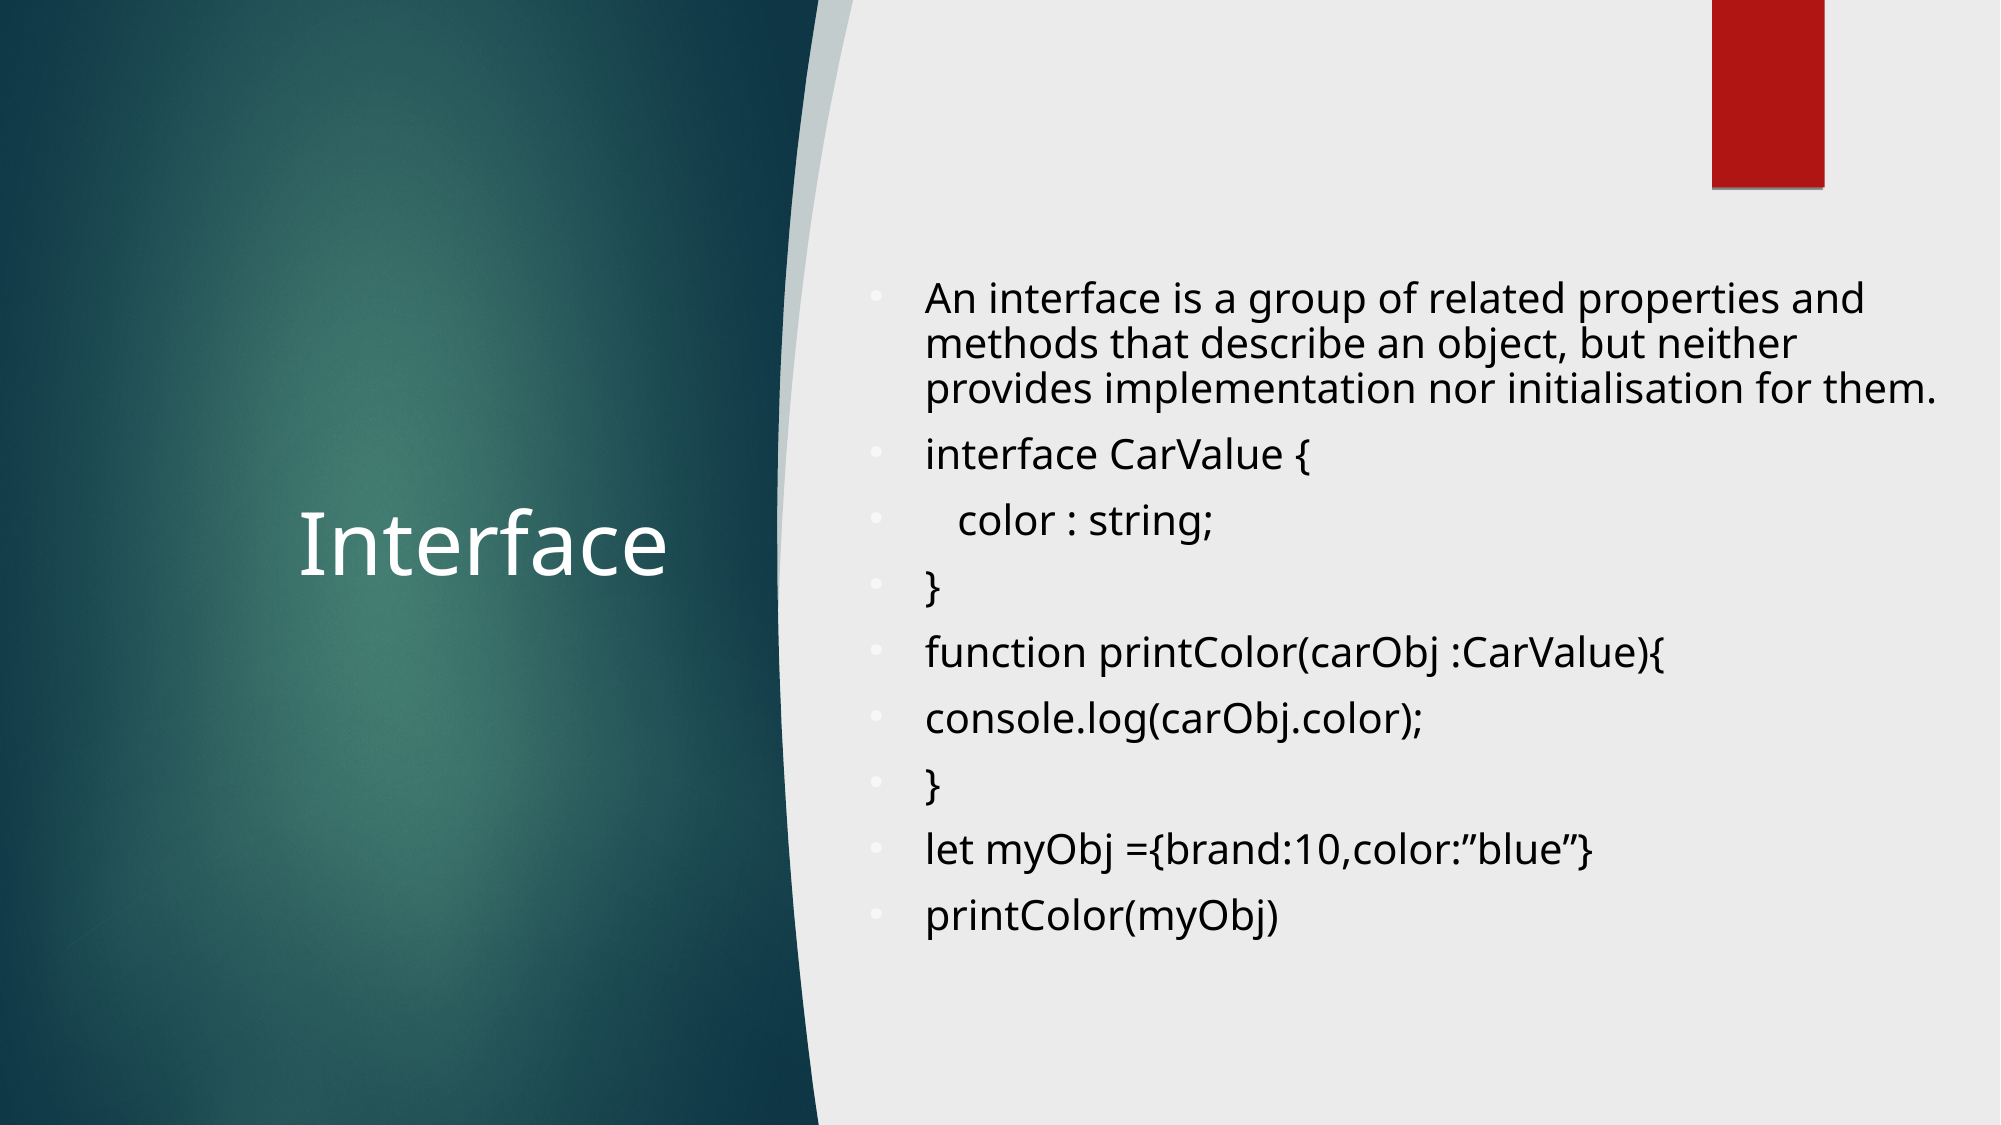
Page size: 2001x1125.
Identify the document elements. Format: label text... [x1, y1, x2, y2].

title Interface [107, 270, 685, 1004]
text_box [0, 0, 2000, 1125]
list An interface is a group of related properties and methods that describe an object, but neither provides implementation nor initialisation for them. interface CarValue { color : string; } function printColor(carObj :CarValue){ console.log(carObj.color); } let myObj ={brand:10,color:”blue”} printColor(myObj) [853, 270, 1961, 1094]
